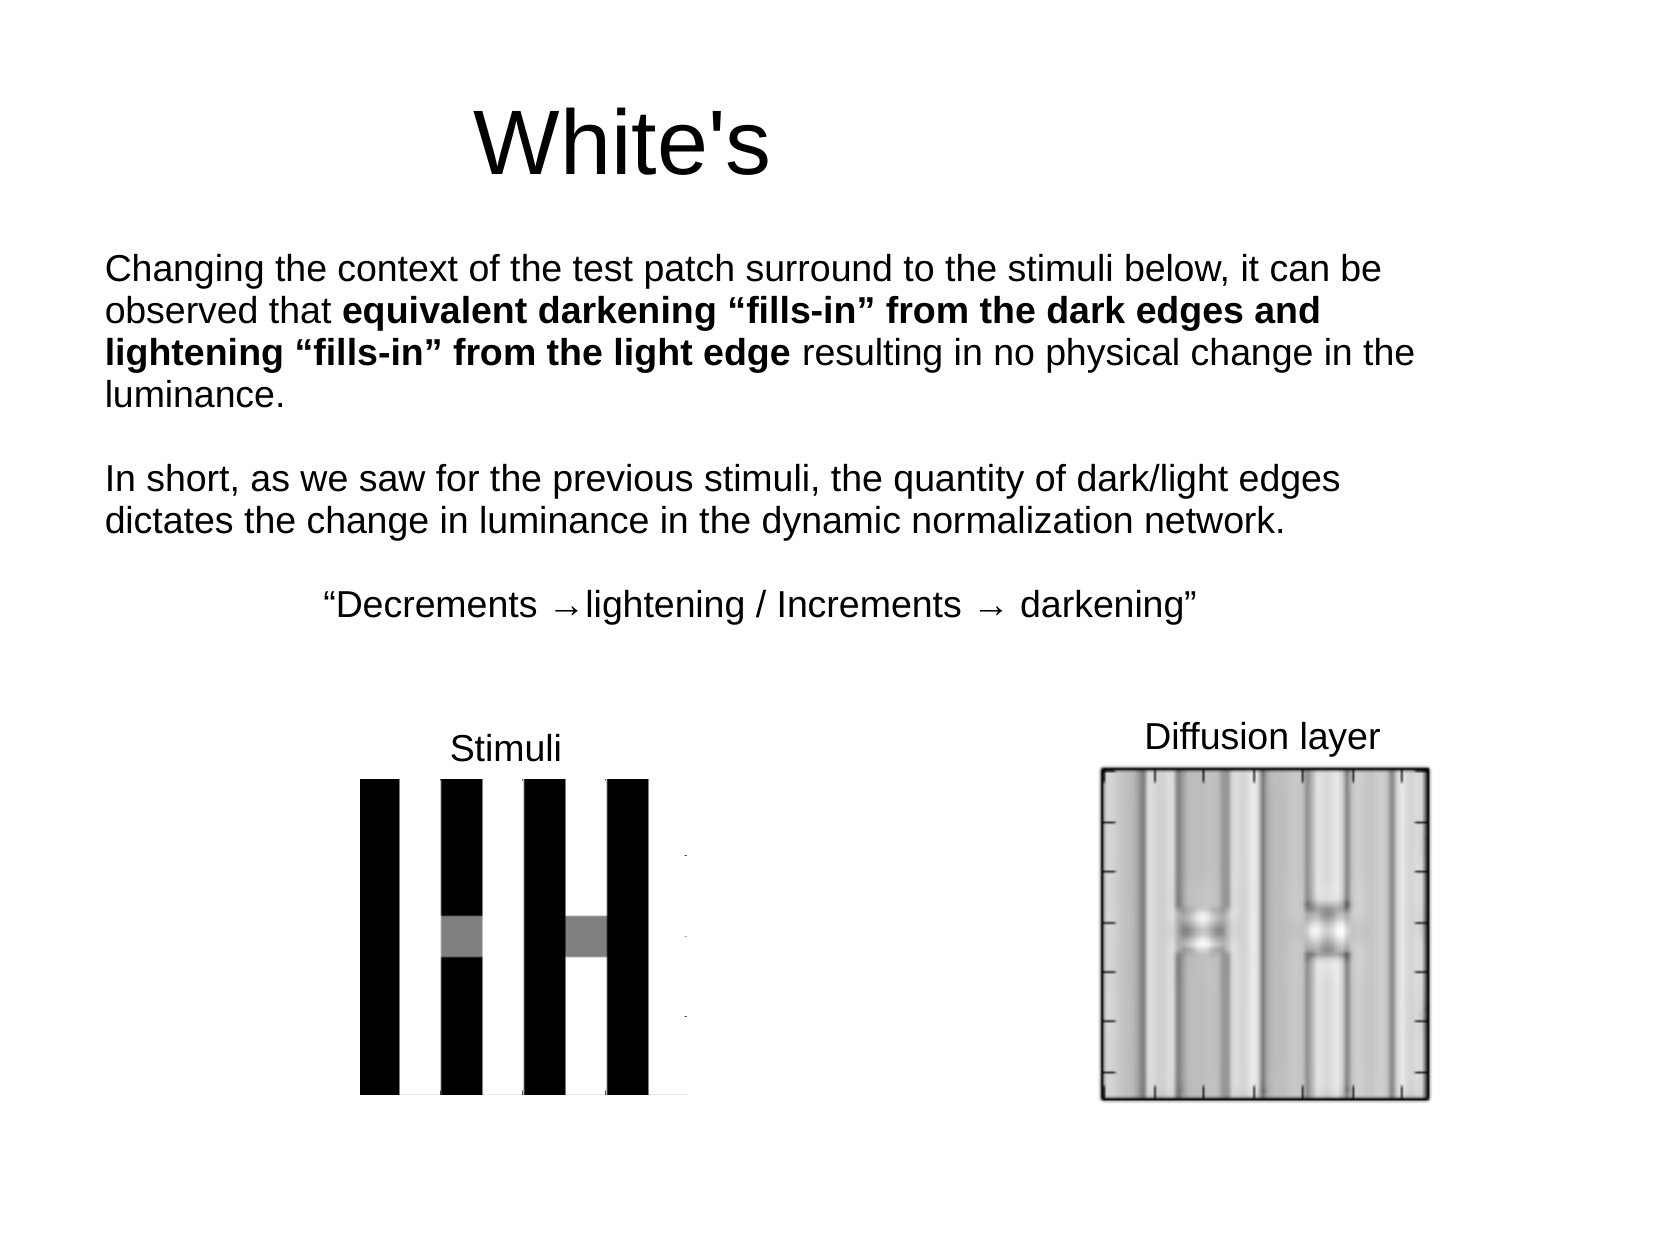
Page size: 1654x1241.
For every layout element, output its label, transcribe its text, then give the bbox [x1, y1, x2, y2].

picture [360, 779, 687, 1096]
text_box Changing the context of the test patch surround to the stimuli below, it can be observed that equivalent darkening “fills-in” from the dark edges and lightening “fills-in” from the light edge resulting in no physical change in the luminance. In short, as we saw for the previous stimuli, the quantity of dark/light edges dictates the change in luminance in the dynamic normalization network. “Decrements →lightening / Increments → darkening” [90, 240, 1486, 633]
text_box Stimuli [435, 720, 577, 777]
picture [1095, 764, 1441, 1111]
title White's [82, 30, 1189, 257]
text_box Diffusion layer [1129, 708, 1396, 766]
